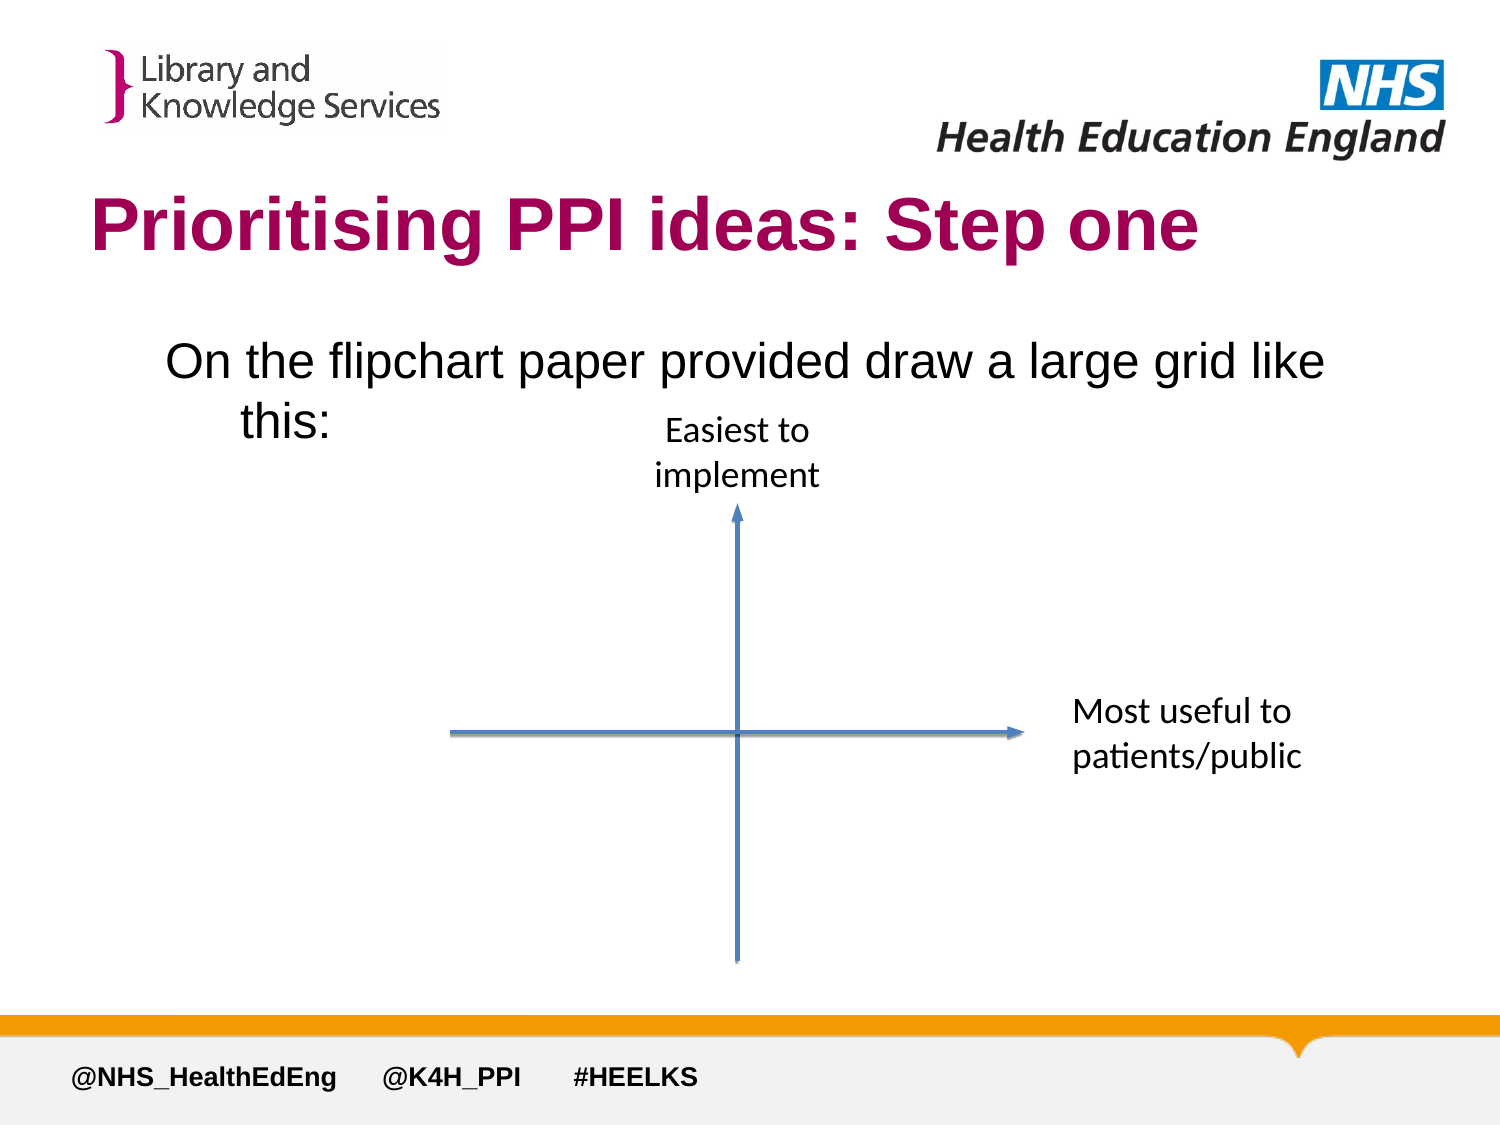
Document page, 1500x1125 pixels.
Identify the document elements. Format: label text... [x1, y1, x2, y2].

text_box Easiest to implement [601, 397, 874, 504]
list On the flipchart paper provided draw a large grid like this: [78, 304, 1447, 983]
text_box Most useful to patients/public [1057, 678, 1398, 785]
picture [100, 42, 443, 131]
title Prioritising PPI ideas: Step one [75, 168, 1351, 280]
text_box @NHS_HealthEdEng @K4H_PPI #HEELKS [55, 1052, 932, 1113]
